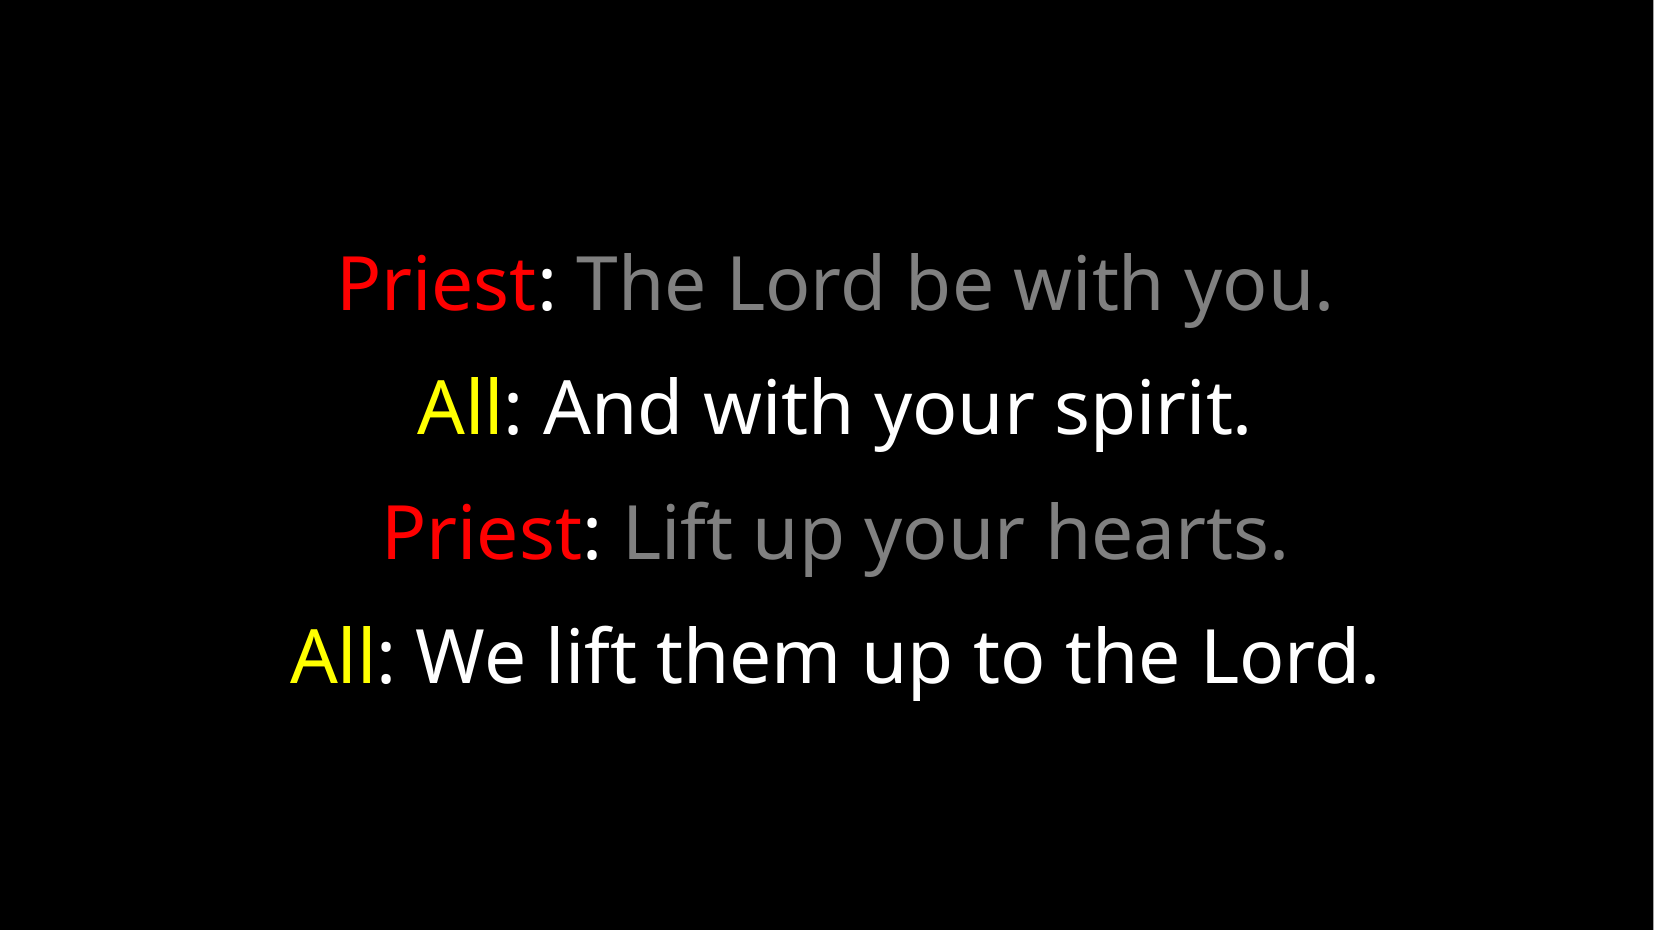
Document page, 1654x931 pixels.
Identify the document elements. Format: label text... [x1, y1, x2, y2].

list Priest: The Lord be with you. All: And with your spirit. Priest: Lift up your hearts. All: We lift them up to the Lord. [0, 230, 1654, 770]
